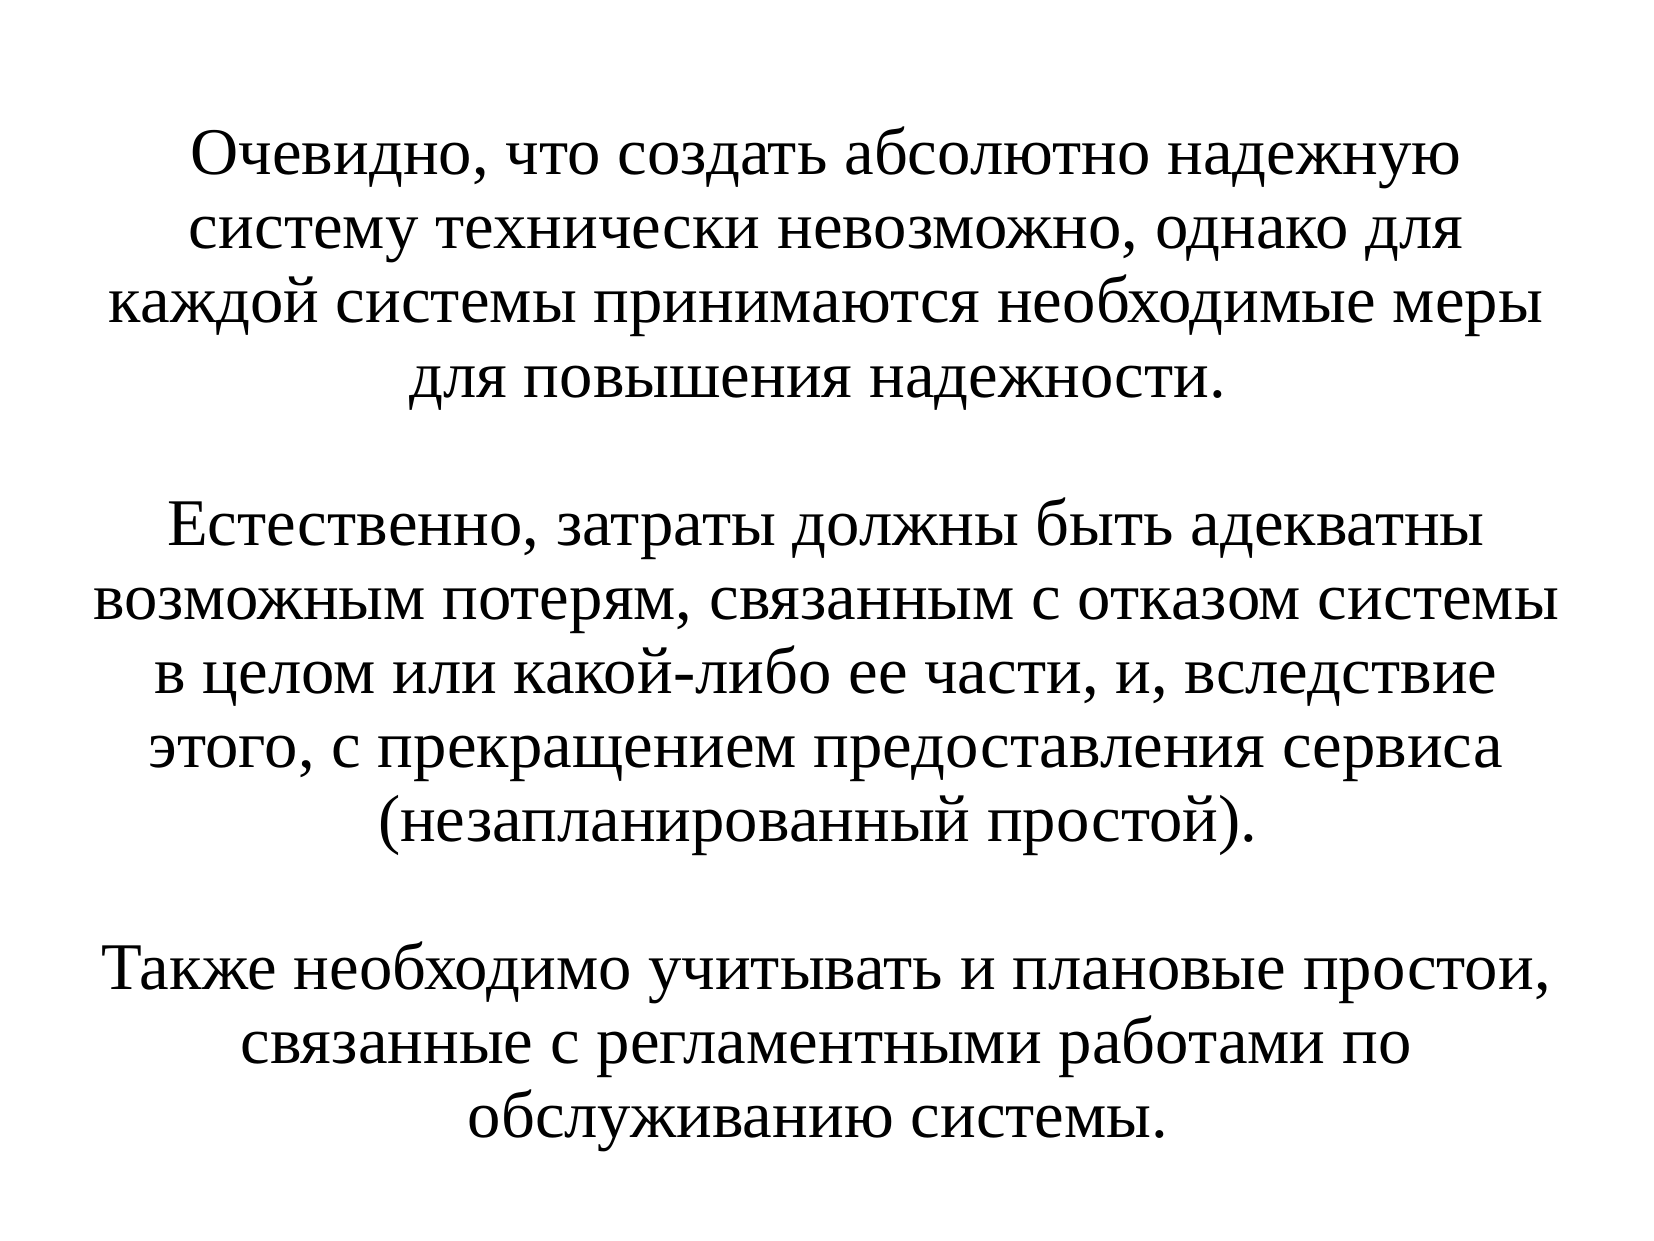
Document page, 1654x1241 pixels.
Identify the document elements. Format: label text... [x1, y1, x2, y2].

subtitle Очевидно, что создать абсолютно надежную систему технически невозможно, однако для каждой системы принимаются необходимые меры для повышения надежности. Естественно, затраты должны быть адекватны возможным потерям, связанным с отказом системы в целом или какой-либо ее части, и, вследствие этого, с прекращением предоставления сервиса (незапланированный простой). Также необходимо учитывать и плановые простои, связанные с регламентными работами по обслуживанию системы. [82, 56, 1571, 1211]
